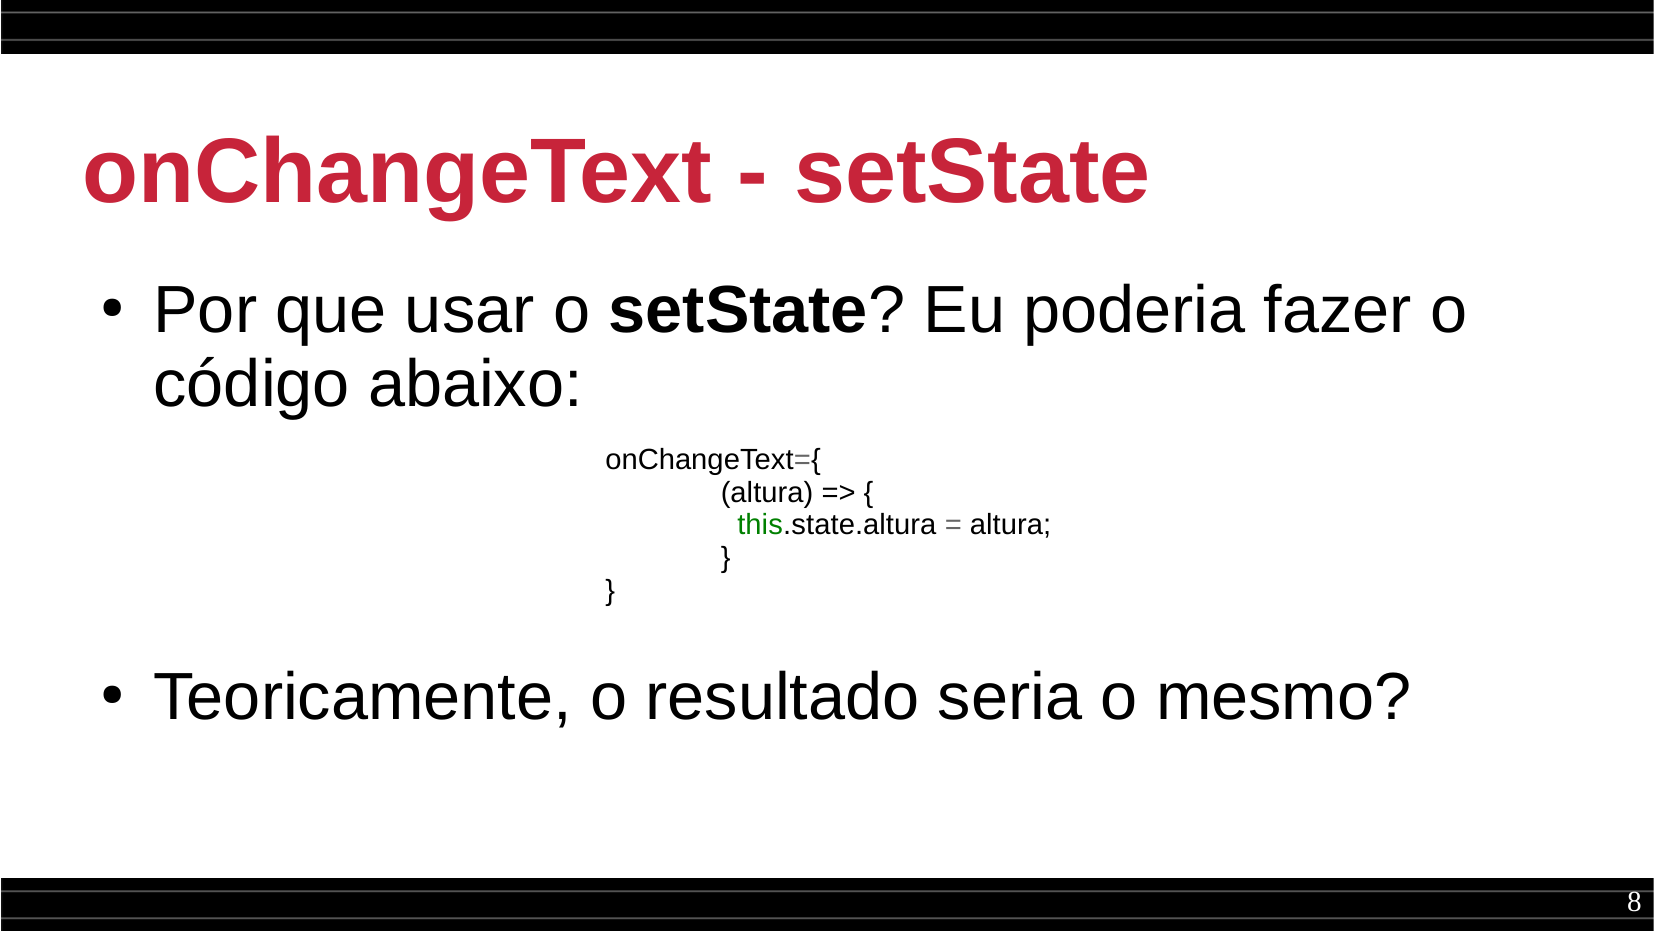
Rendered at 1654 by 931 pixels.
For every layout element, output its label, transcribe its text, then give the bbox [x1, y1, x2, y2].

picture [1, 878, 1654, 931]
picture [1, 0, 1654, 54]
list Por que usar o setState? Eu poderia fazer o código abaixo: Teoricamente, o resultado seria o mesmo? [82, 271, 1571, 758]
text_box onChangeText={ (altura) => { this.state.altura = altura; } } [590, 435, 1170, 615]
title onChangeText - setState [82, 92, 1571, 249]
